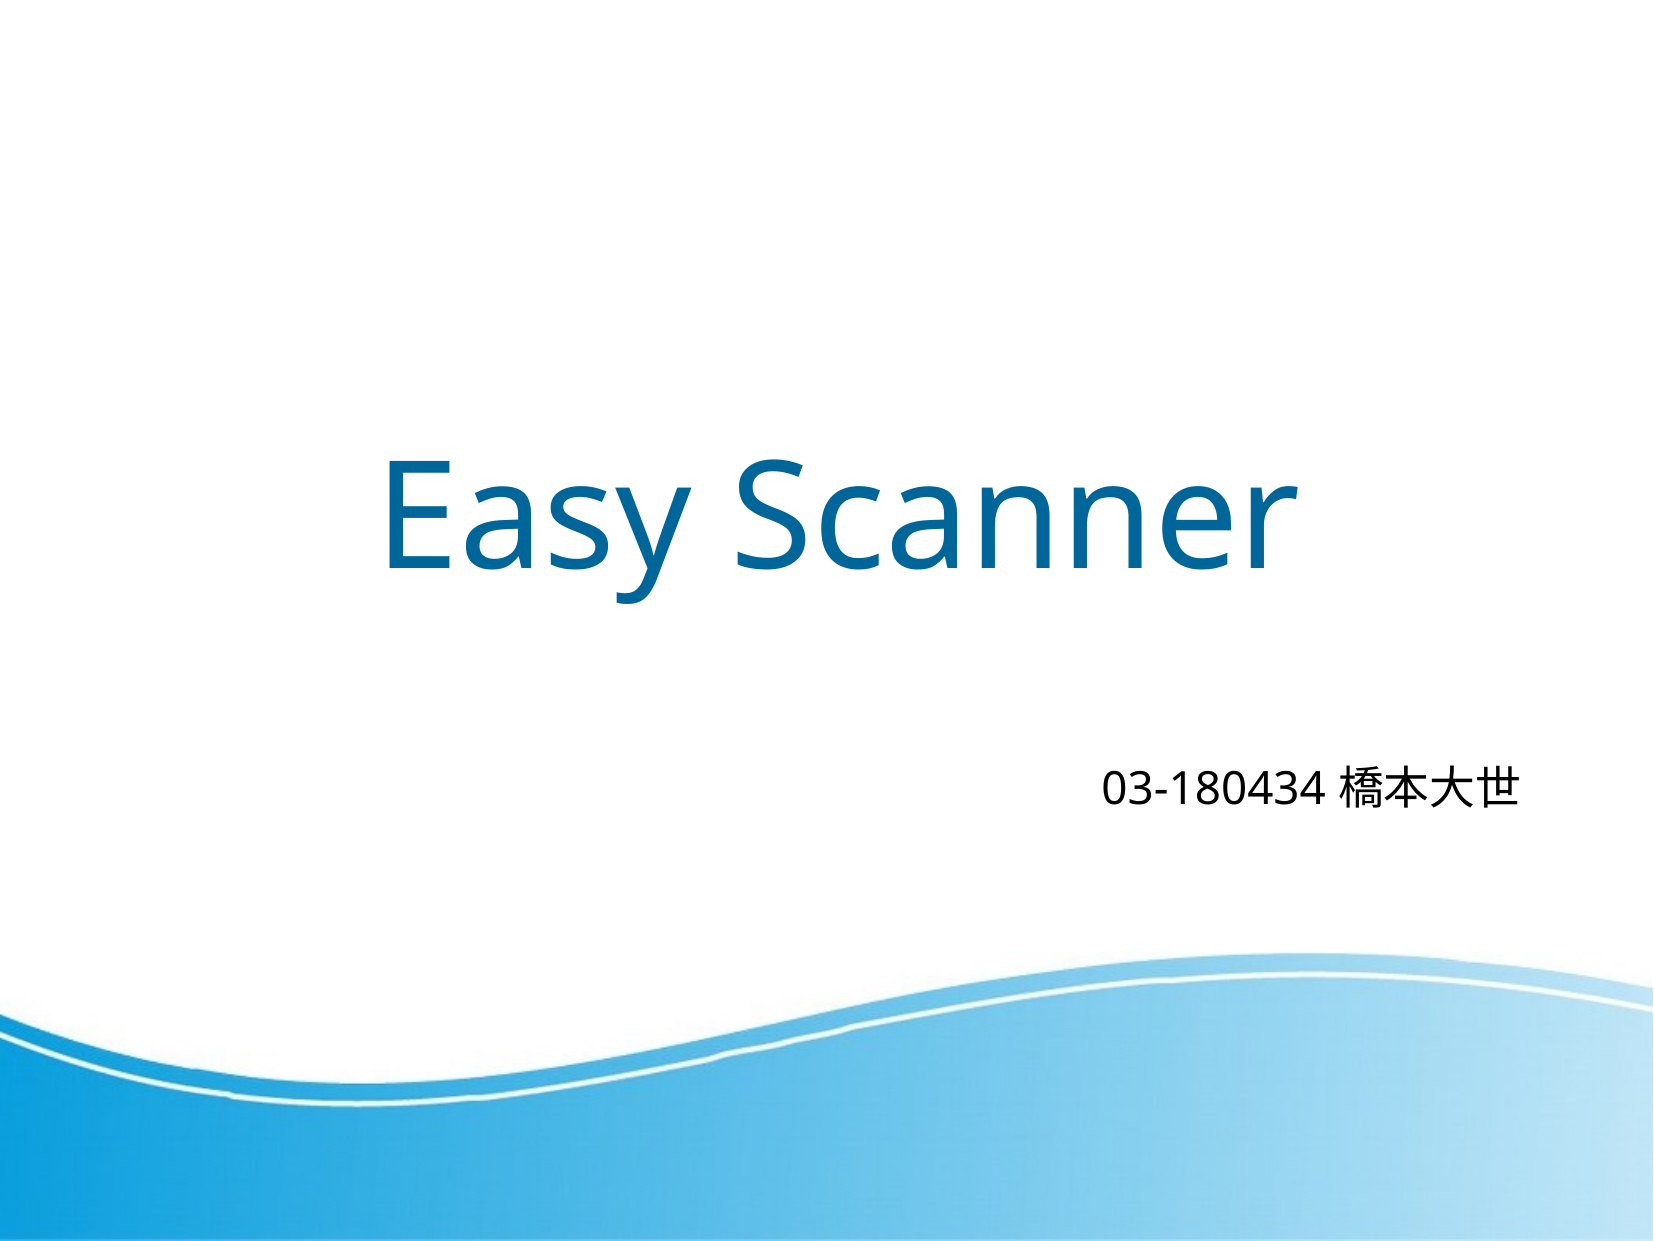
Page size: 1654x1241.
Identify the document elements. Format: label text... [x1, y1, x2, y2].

text_box 03-180434 橋本大世 [1086, 744, 1583, 828]
title Easy Scanner [94, 381, 1583, 640]
picture [0, 952, 1654, 1241]
